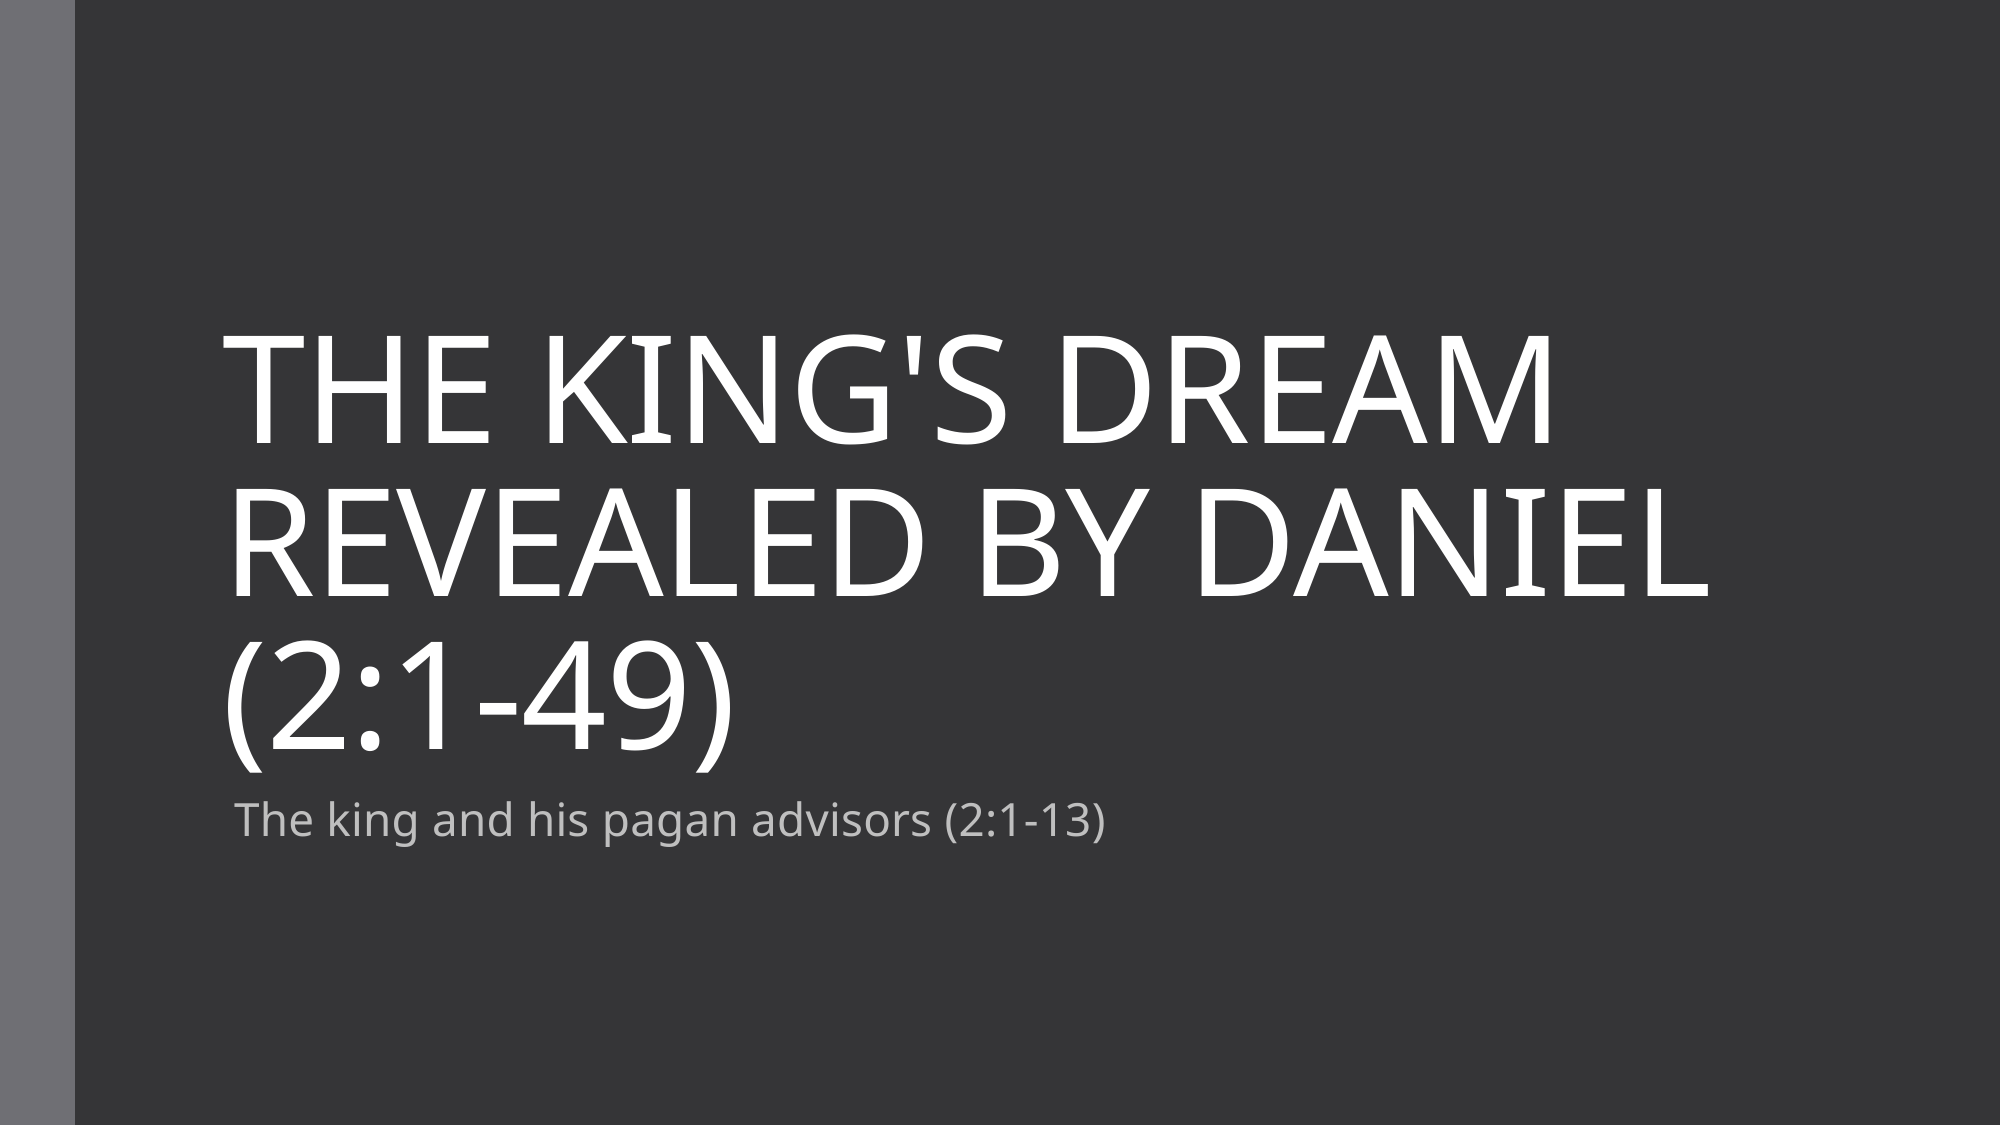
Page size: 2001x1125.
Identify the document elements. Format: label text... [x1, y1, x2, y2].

subtitle The king and his pagan advisors (2:1-13) [206, 787, 1752, 1066]
title THE KING'S DREAM REVEALED BY DANIEL (2:1-49) [206, 124, 1752, 787]
